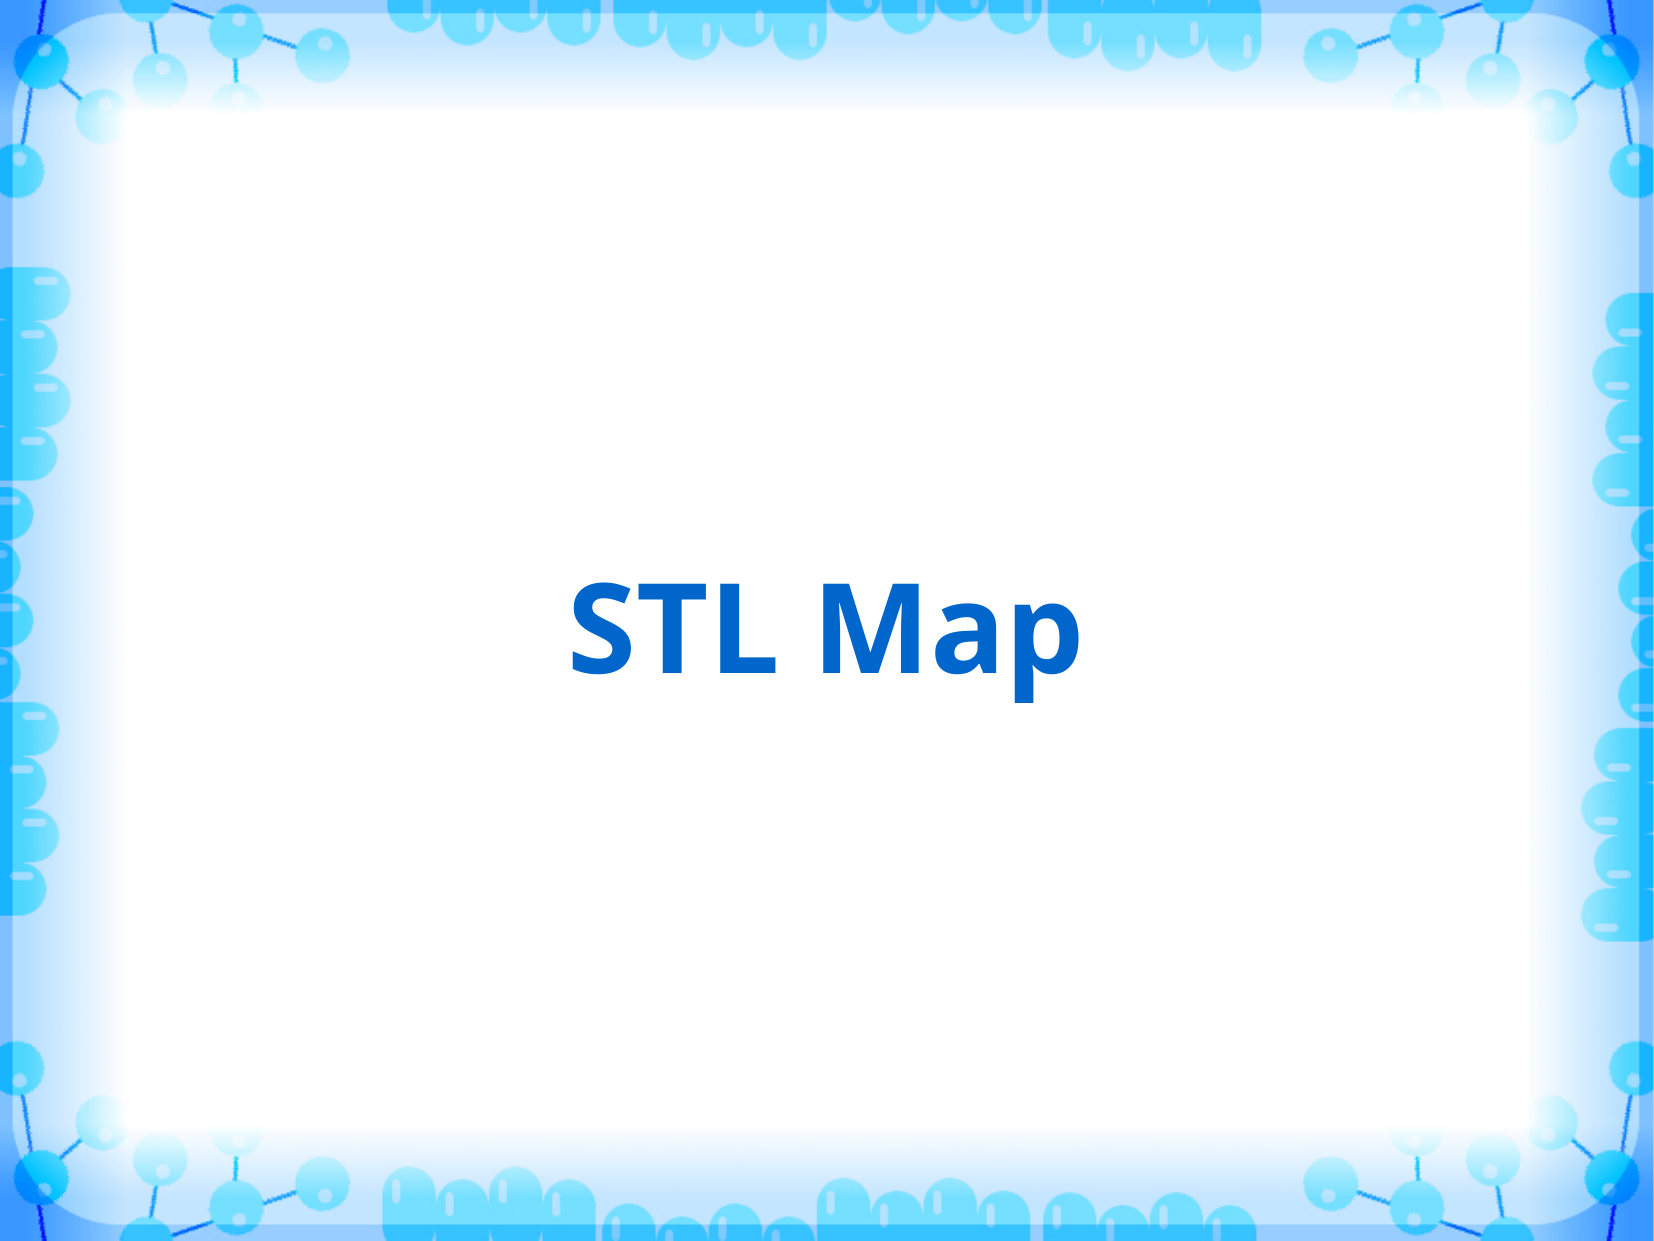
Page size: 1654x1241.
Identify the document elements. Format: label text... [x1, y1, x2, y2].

title STL Map [82, 521, 1571, 729]
picture [0, 0, 1654, 1241]
